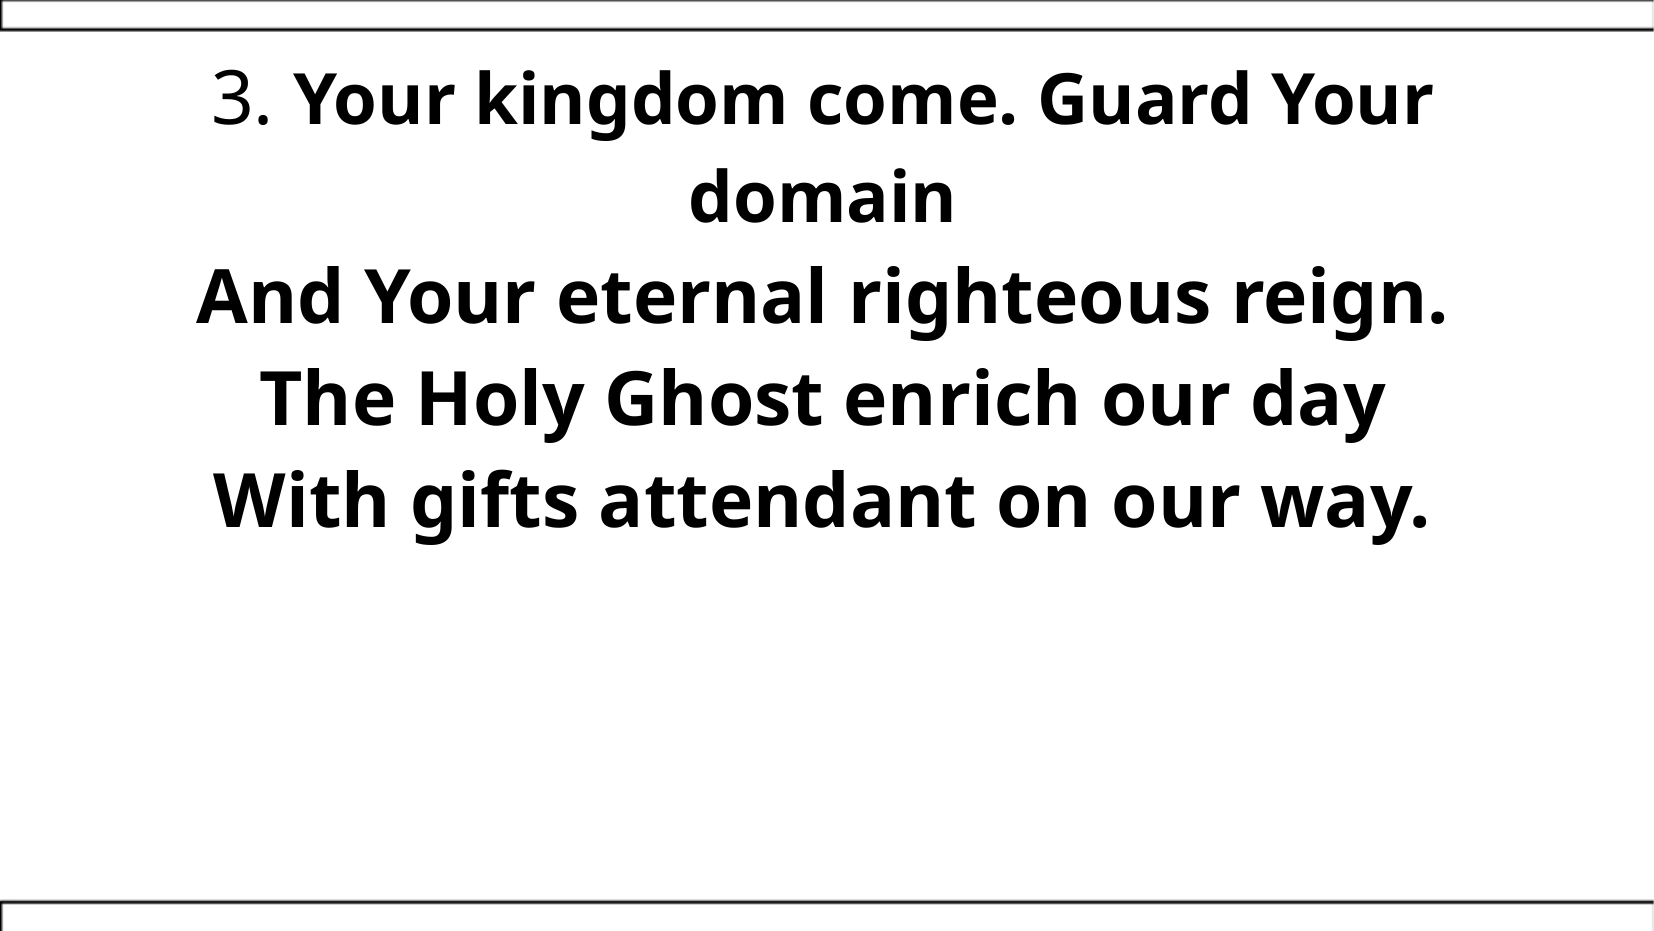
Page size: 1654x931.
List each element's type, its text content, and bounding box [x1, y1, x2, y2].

text_box 3. Your kingdom come. Guard Your domain And Your eternal righteous reign. The Holy Ghost enrich our day With gifts attendant on our way. [80, 36, 1566, 451]
picture [0, 0, 1654, 931]
